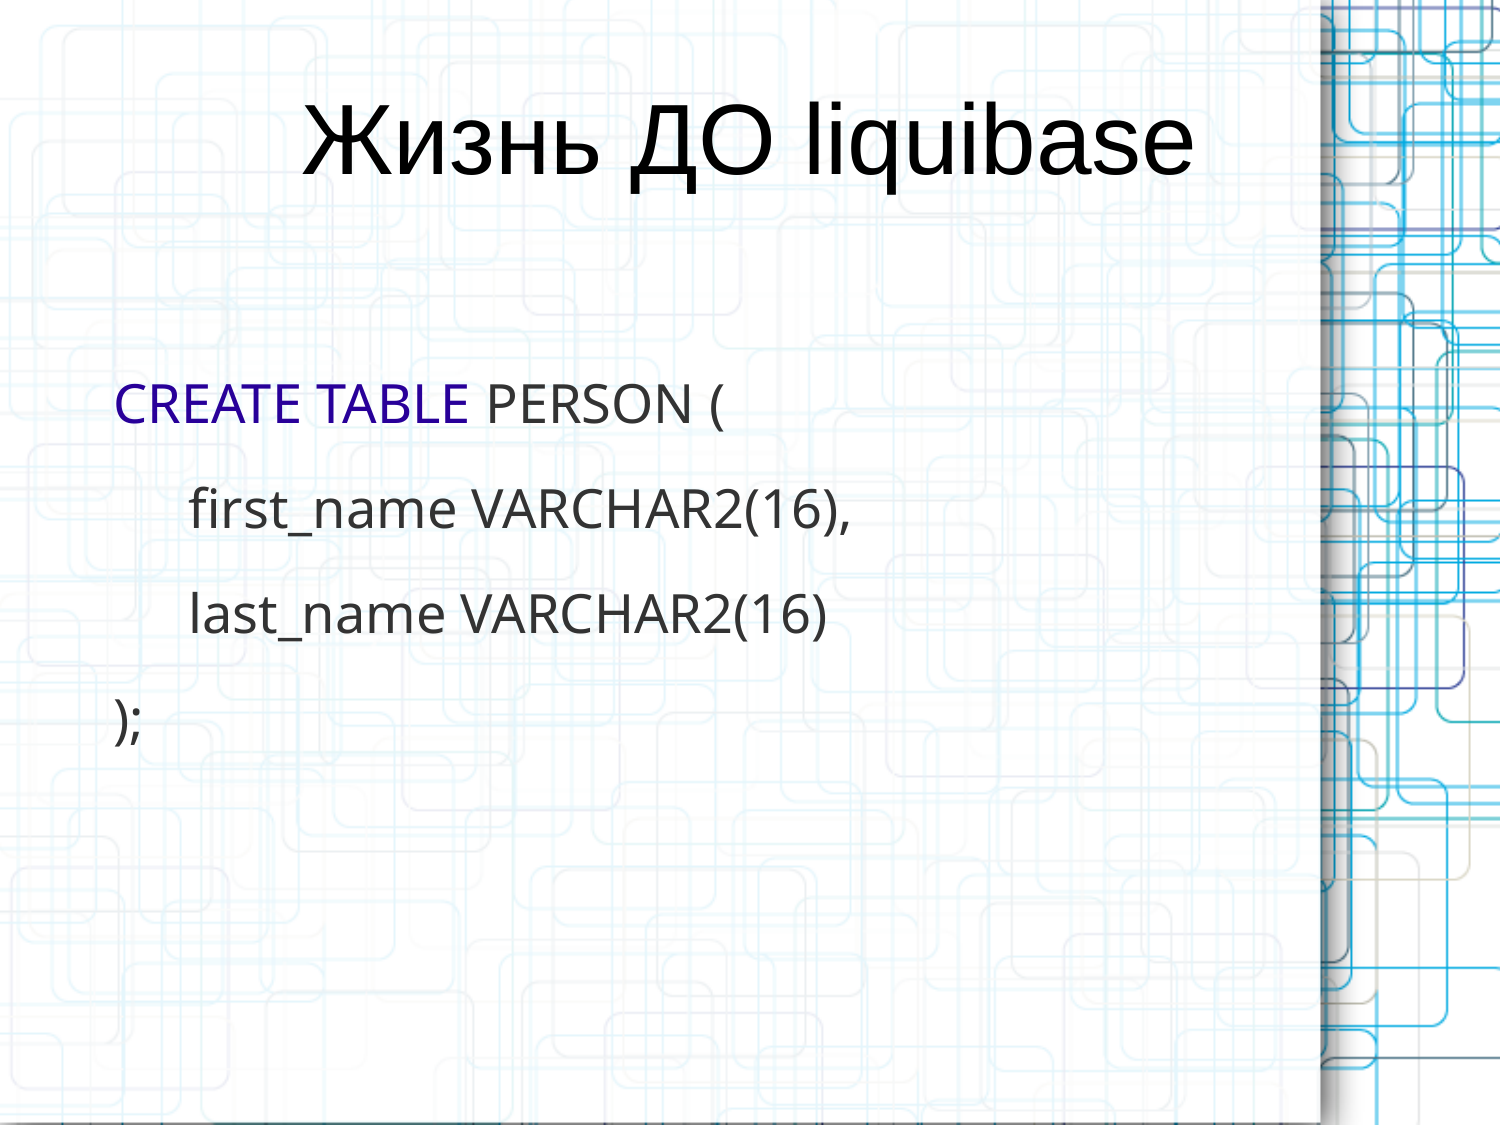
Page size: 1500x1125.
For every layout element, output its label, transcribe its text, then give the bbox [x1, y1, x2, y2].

text_box CREATE TABLE PERSON ( first_name VARCHAR2(16), last_name VARCHAR2(16) ); [98, 330, 1216, 1020]
title Жизнь ДО liquibase [75, 54, 1425, 210]
picture [0, 0, 1500, 1125]
